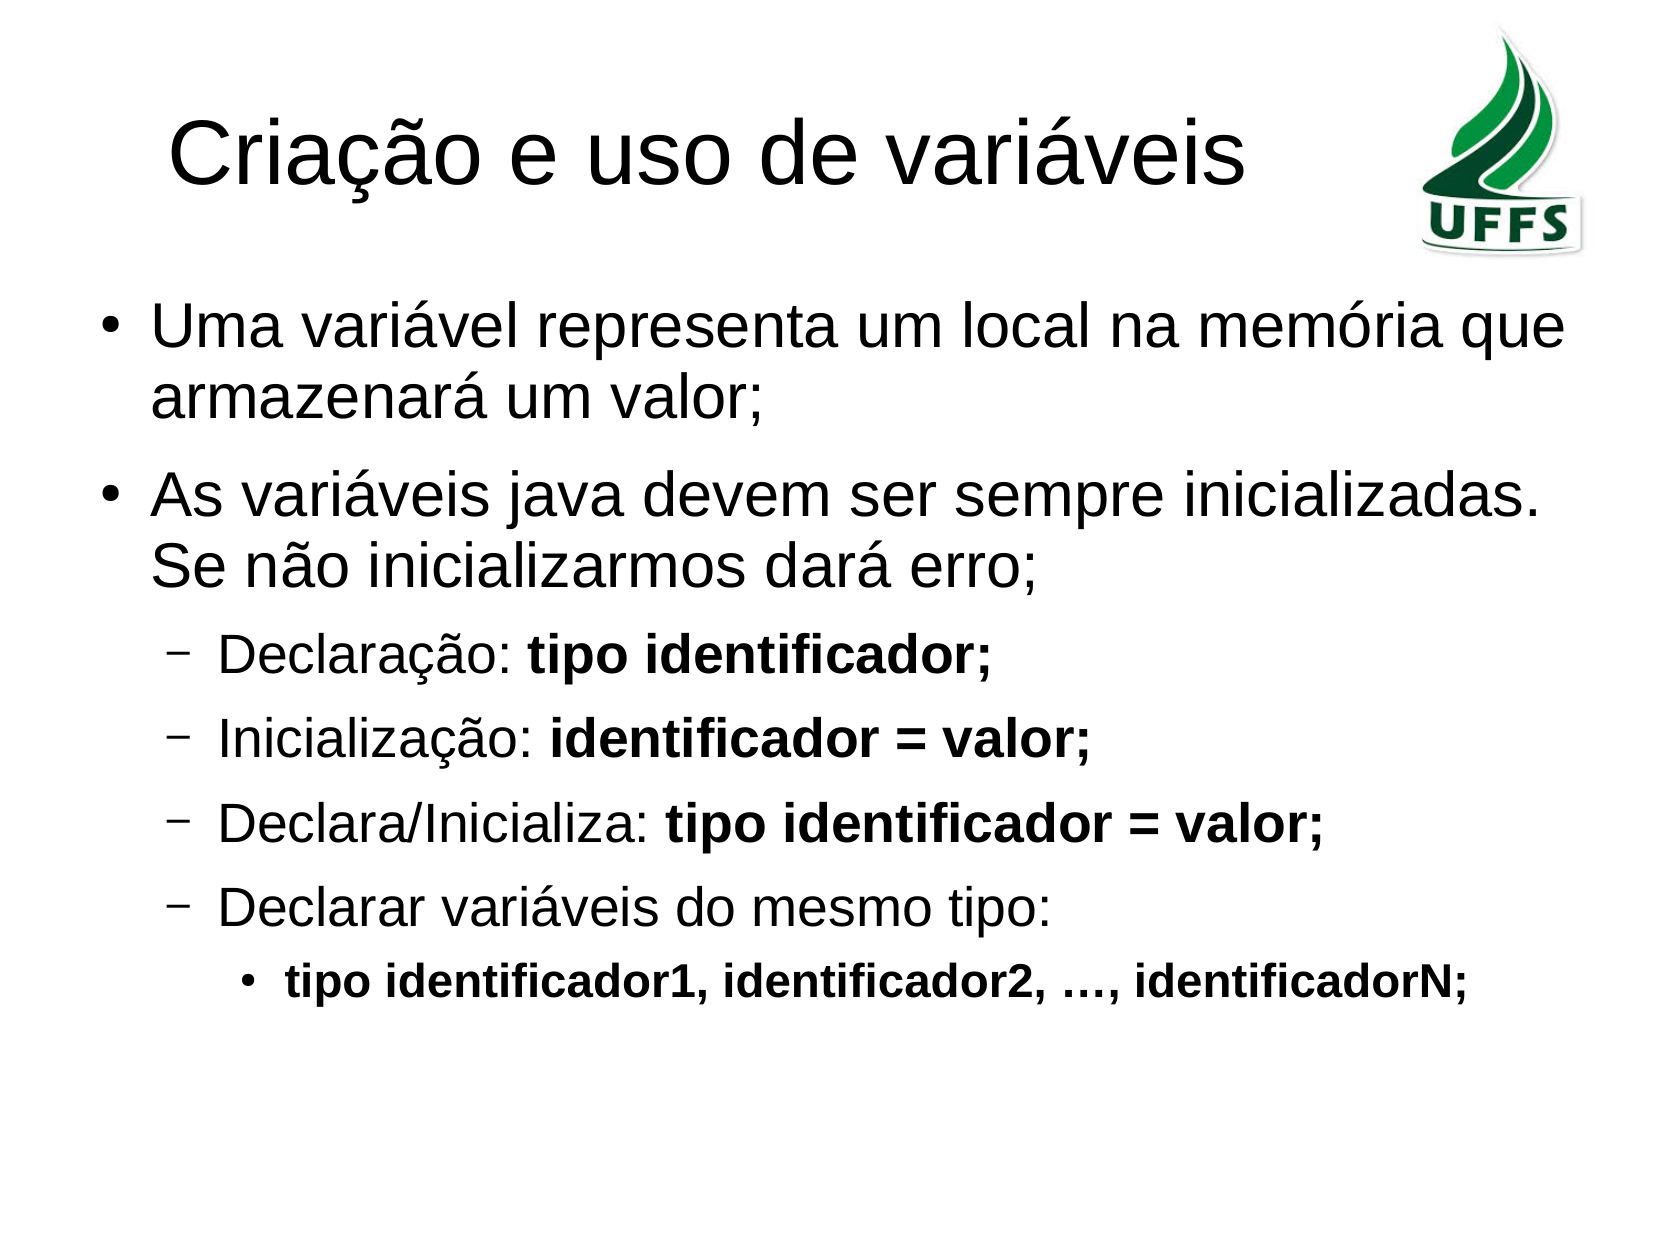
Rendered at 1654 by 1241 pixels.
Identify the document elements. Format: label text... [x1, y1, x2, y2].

title Criação e uso de variáveis [82, 49, 1335, 257]
list Uma variável representa um local na memória que armazenará um valor; As variáveis java devem ser sempre inicializadas. Se não inicializarmos dará erro; Declaração: tipo identificador; Inicialização: identificador = valor; Declara/Inicializa: tipo identificador = valor; Declarar variáveis do mesmo tipo: tipo identificador1, identificador2, …, identificadorN; [82, 290, 1571, 1010]
picture [1381, 20, 1624, 272]
